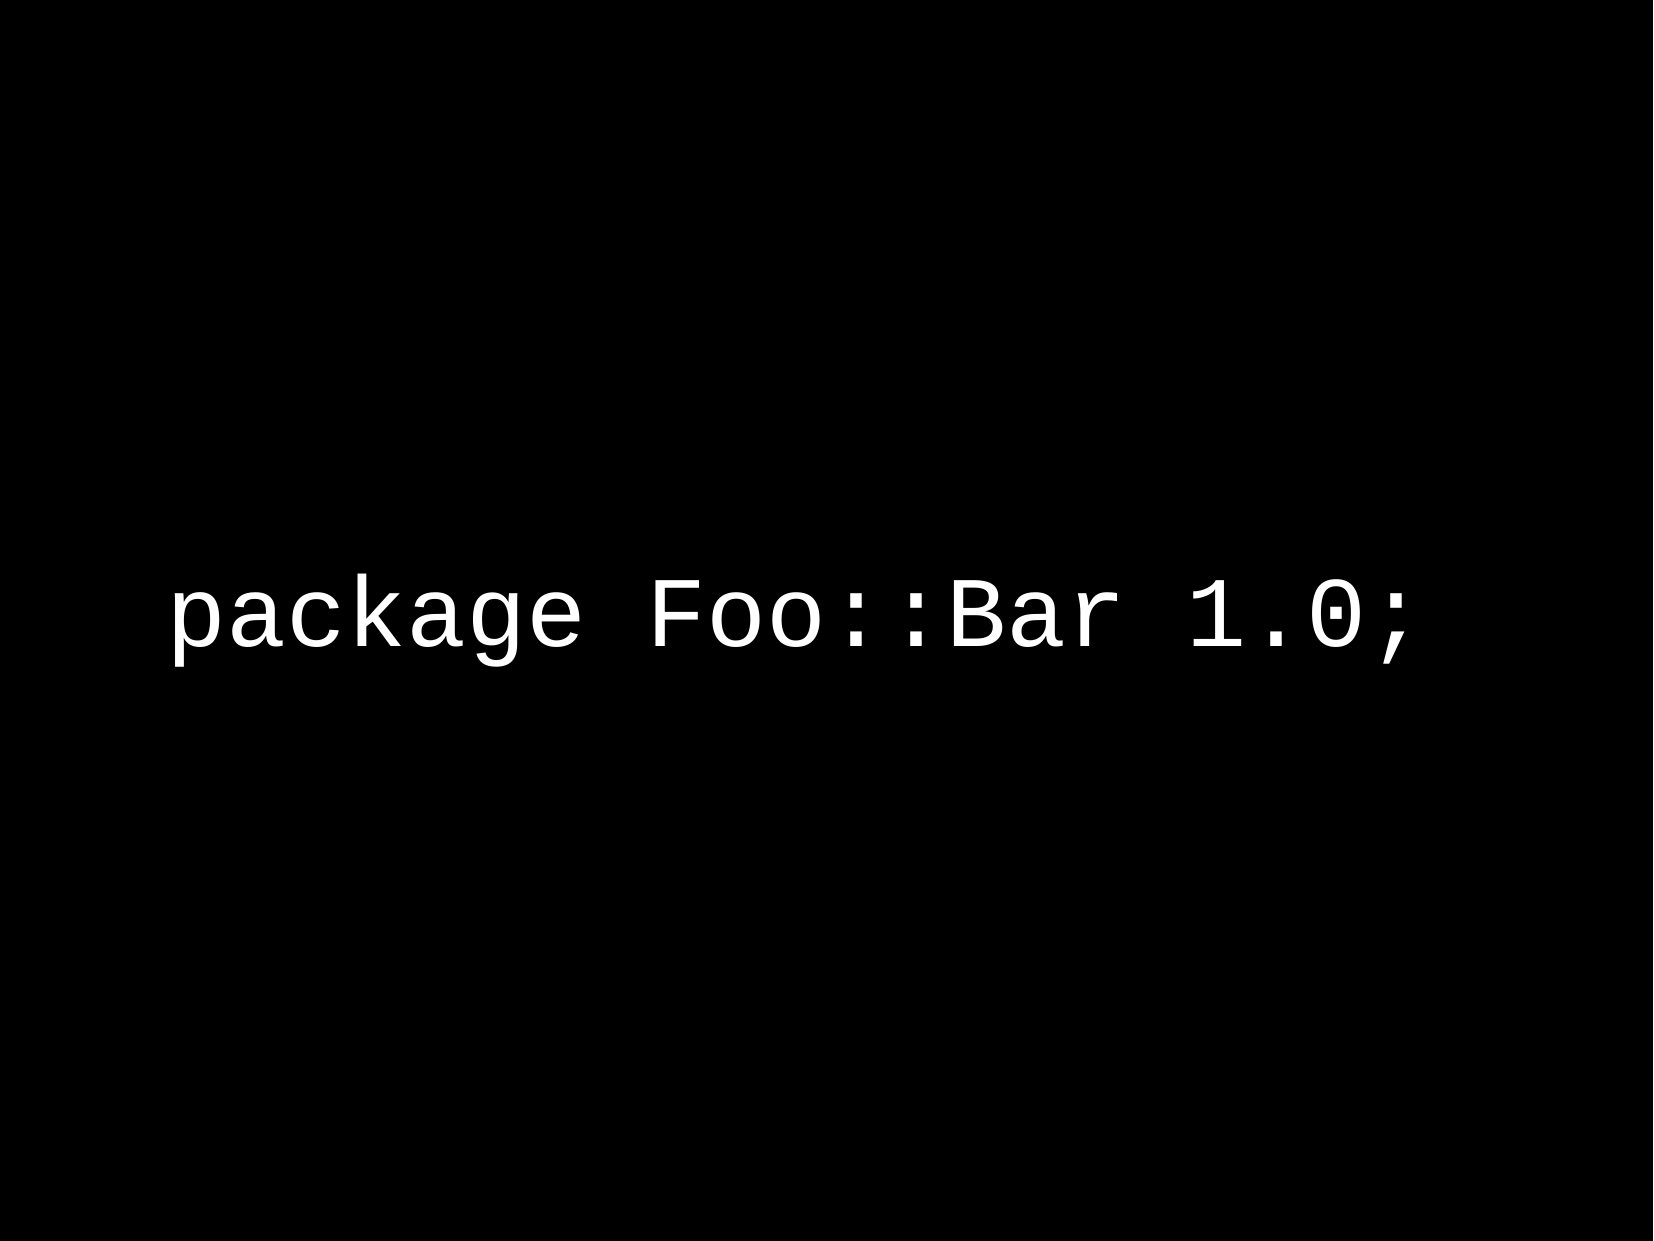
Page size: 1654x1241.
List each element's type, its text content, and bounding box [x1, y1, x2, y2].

title package Foo::Bar 1.0; [82, 101, 1571, 1140]
